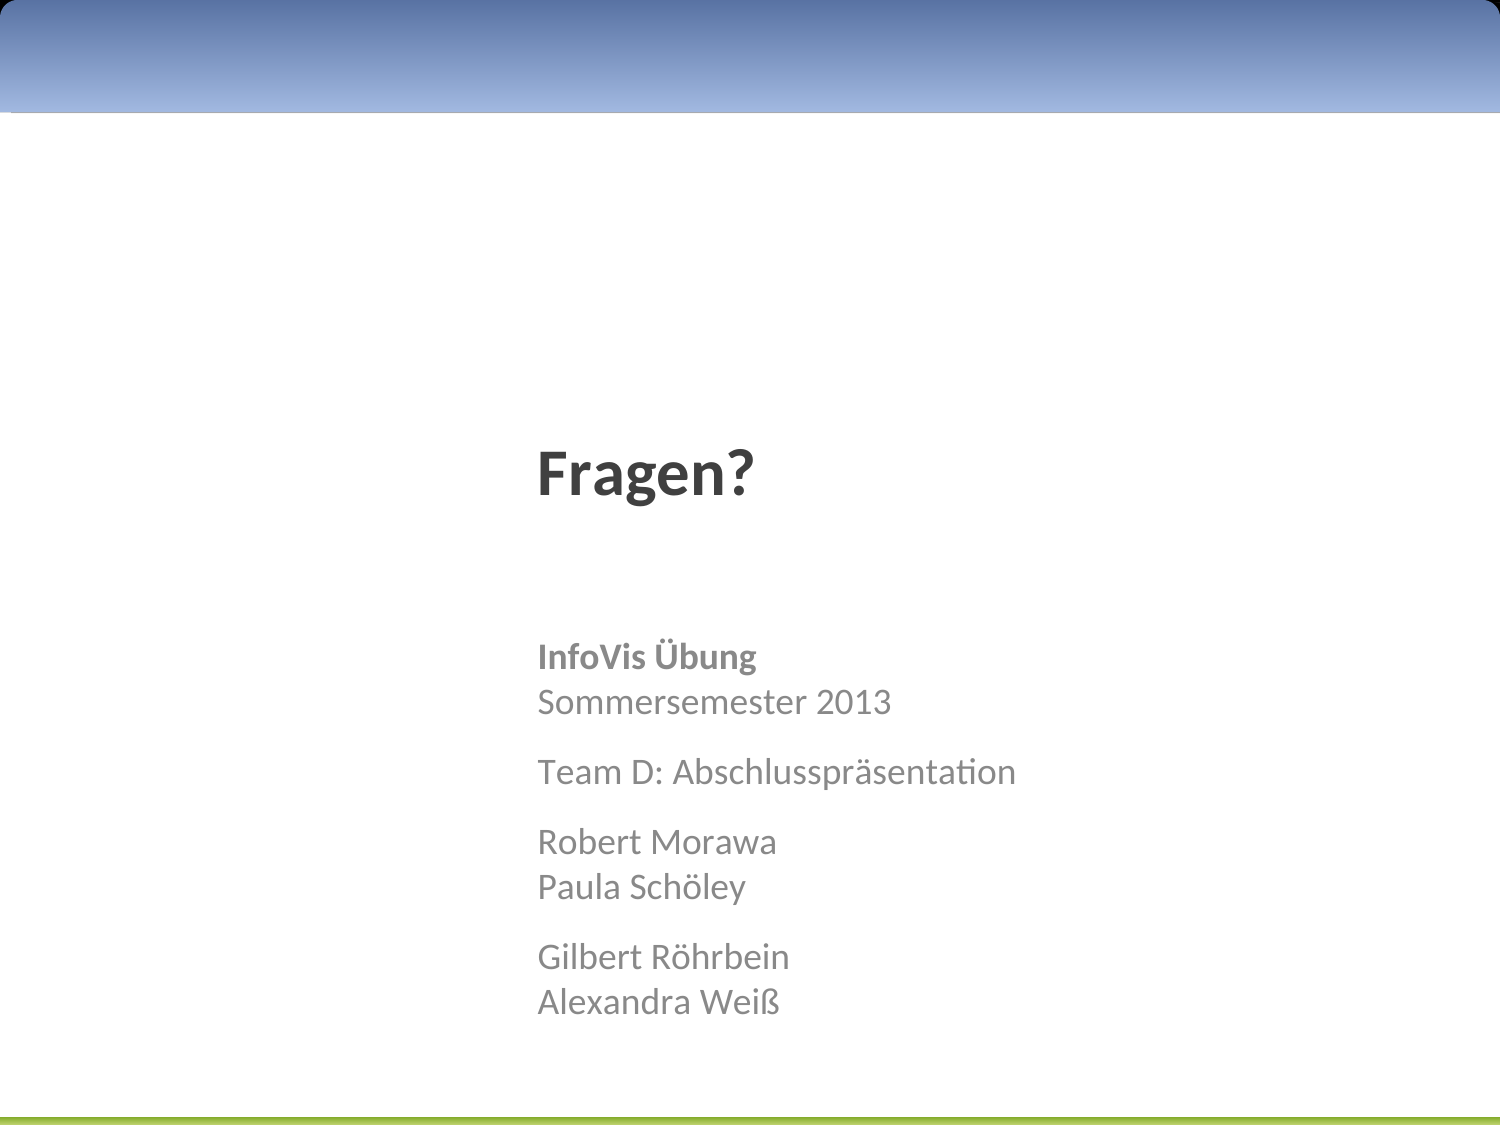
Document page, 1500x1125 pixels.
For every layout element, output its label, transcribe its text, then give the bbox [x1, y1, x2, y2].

text_box InfoVis Übung Sommersemester 2013 Team D: Abschlusspräsentation Robert Morawa Paula Schöley Gilbert Röhrbein Alexandra Weiß [522, 624, 1394, 980]
text_box Fragen? [522, 292, 1394, 517]
